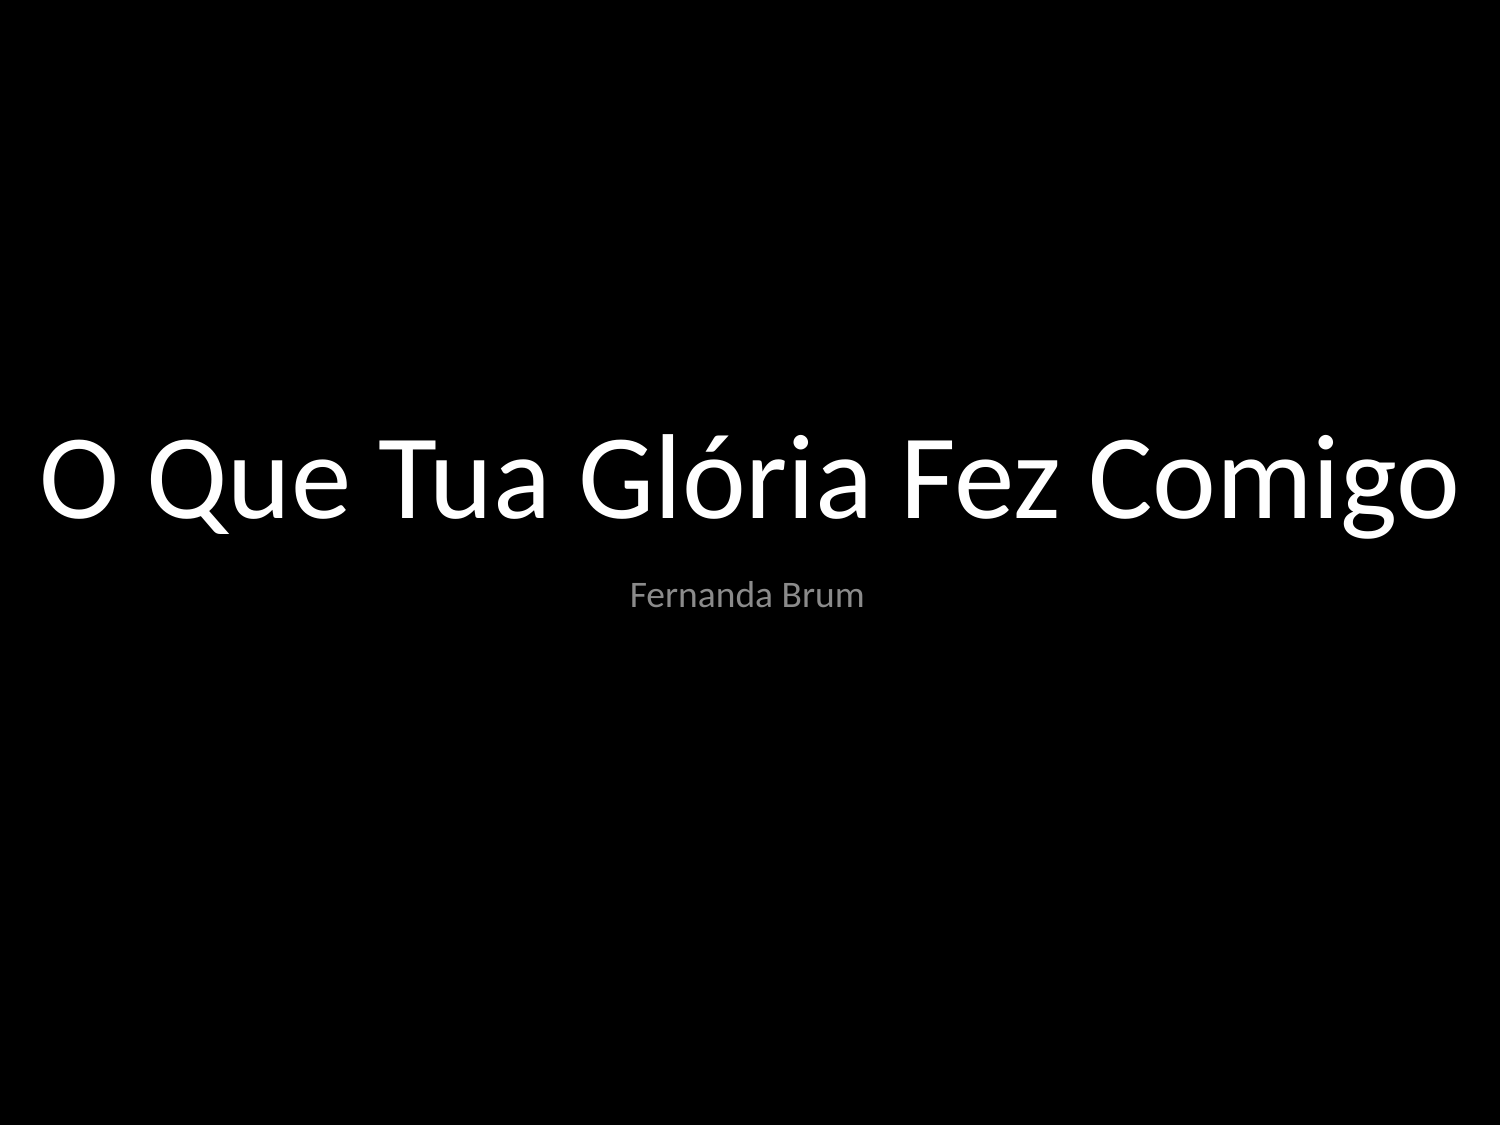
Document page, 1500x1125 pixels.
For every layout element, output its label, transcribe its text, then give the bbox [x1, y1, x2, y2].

subtitle Fernanda Brum [222, 562, 1273, 850]
title O Que Tua Glória Fez Comigo [23, 349, 1477, 591]
